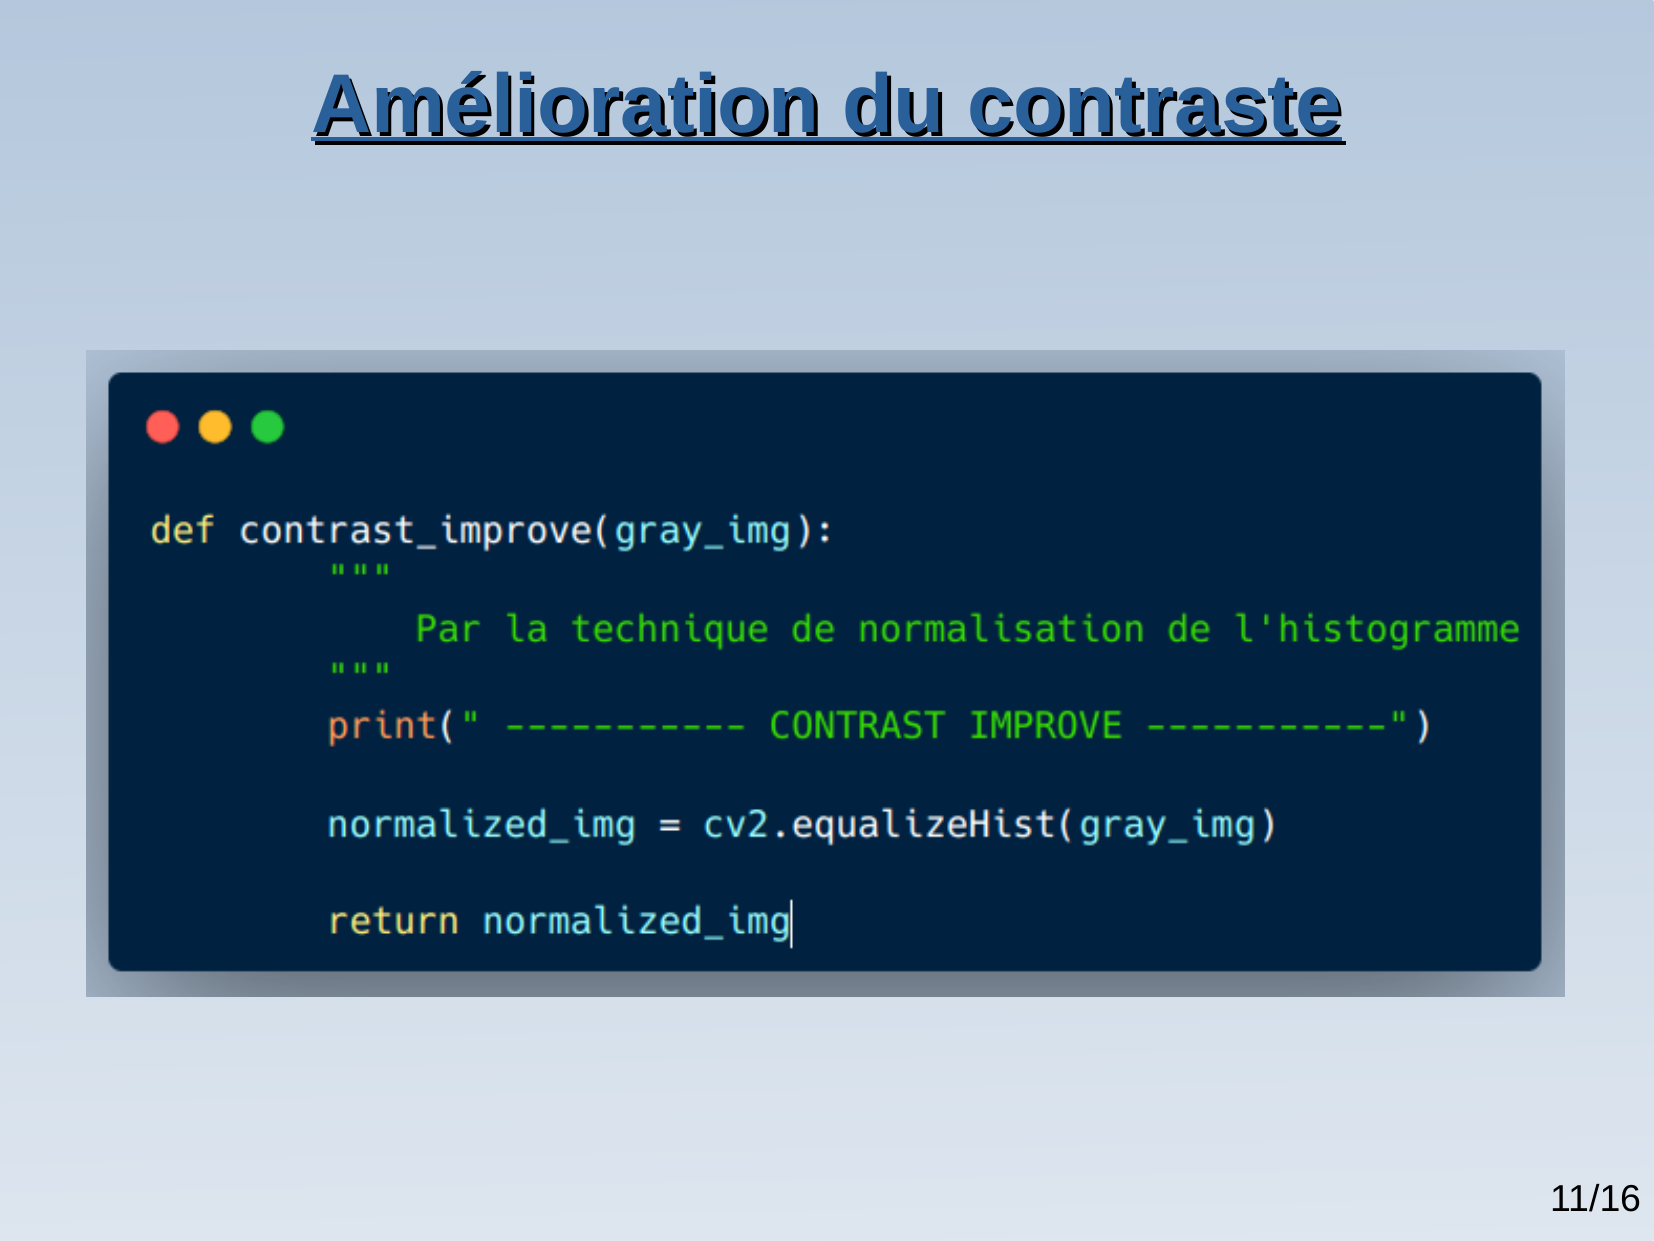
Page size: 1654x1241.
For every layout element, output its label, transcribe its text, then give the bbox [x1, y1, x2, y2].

title Amélioration du contraste [82, 0, 1571, 207]
picture [86, 350, 1565, 997]
